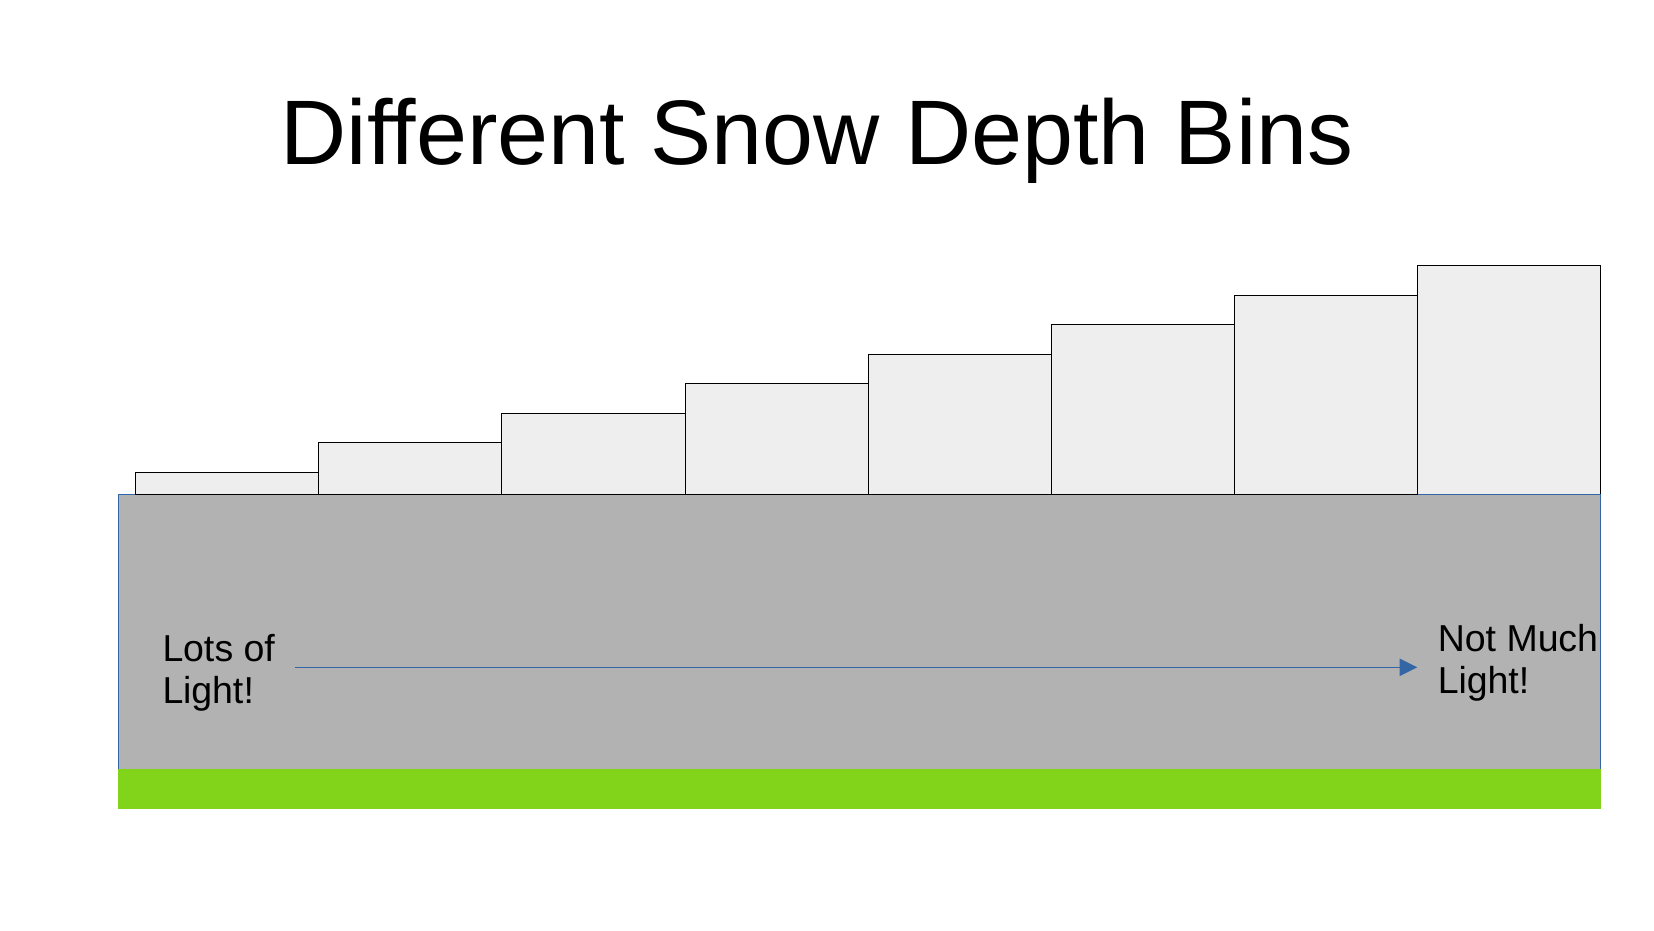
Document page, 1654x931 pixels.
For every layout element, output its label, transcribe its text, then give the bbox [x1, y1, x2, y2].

text_box [118, 265, 1601, 809]
title Different Snow Depth Bins [94, 29, 1542, 235]
text_box Not Much Light! [1423, 609, 1630, 751]
text_box Lots of Light! [147, 620, 325, 719]
